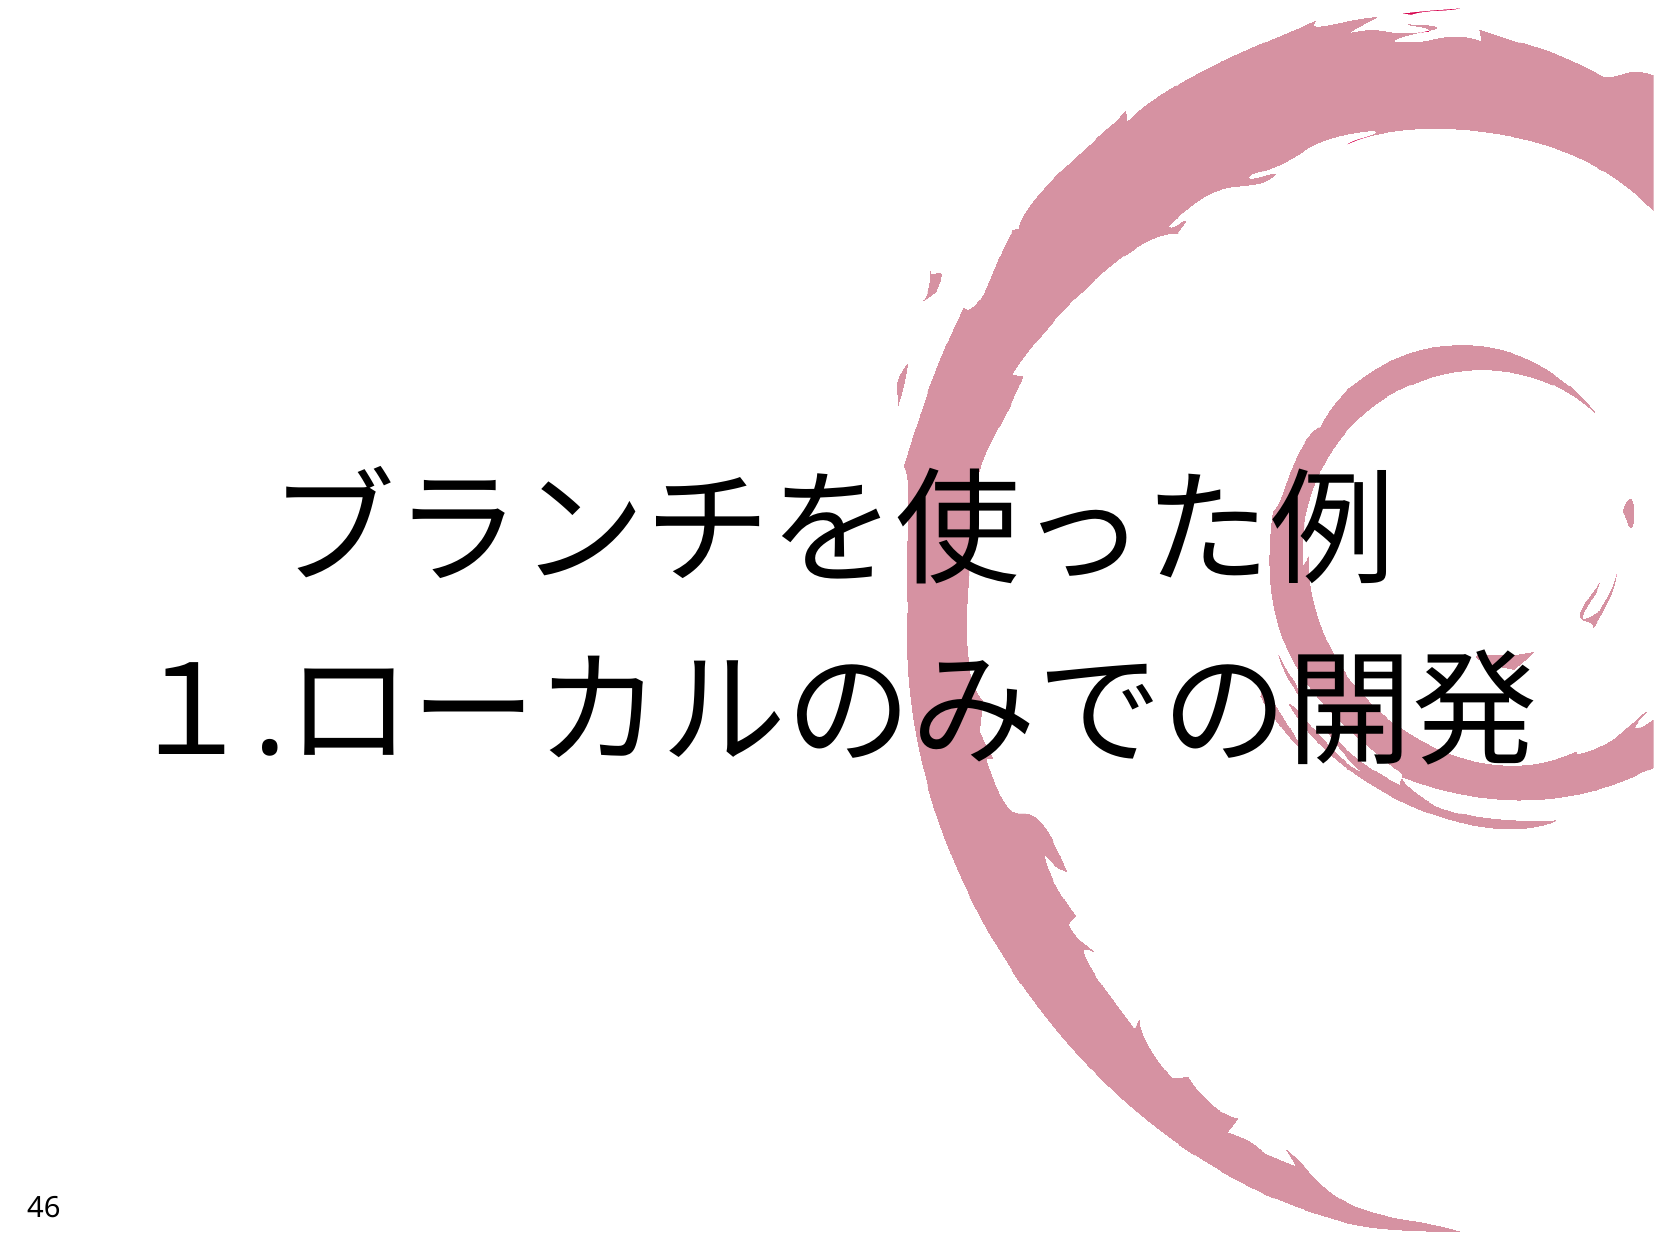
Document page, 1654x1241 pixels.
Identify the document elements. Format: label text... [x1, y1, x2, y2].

title ブランチを使った例 １.ローカルのみでの開発 [88, 448, 1577, 771]
picture [886, 0, 1654, 1241]
